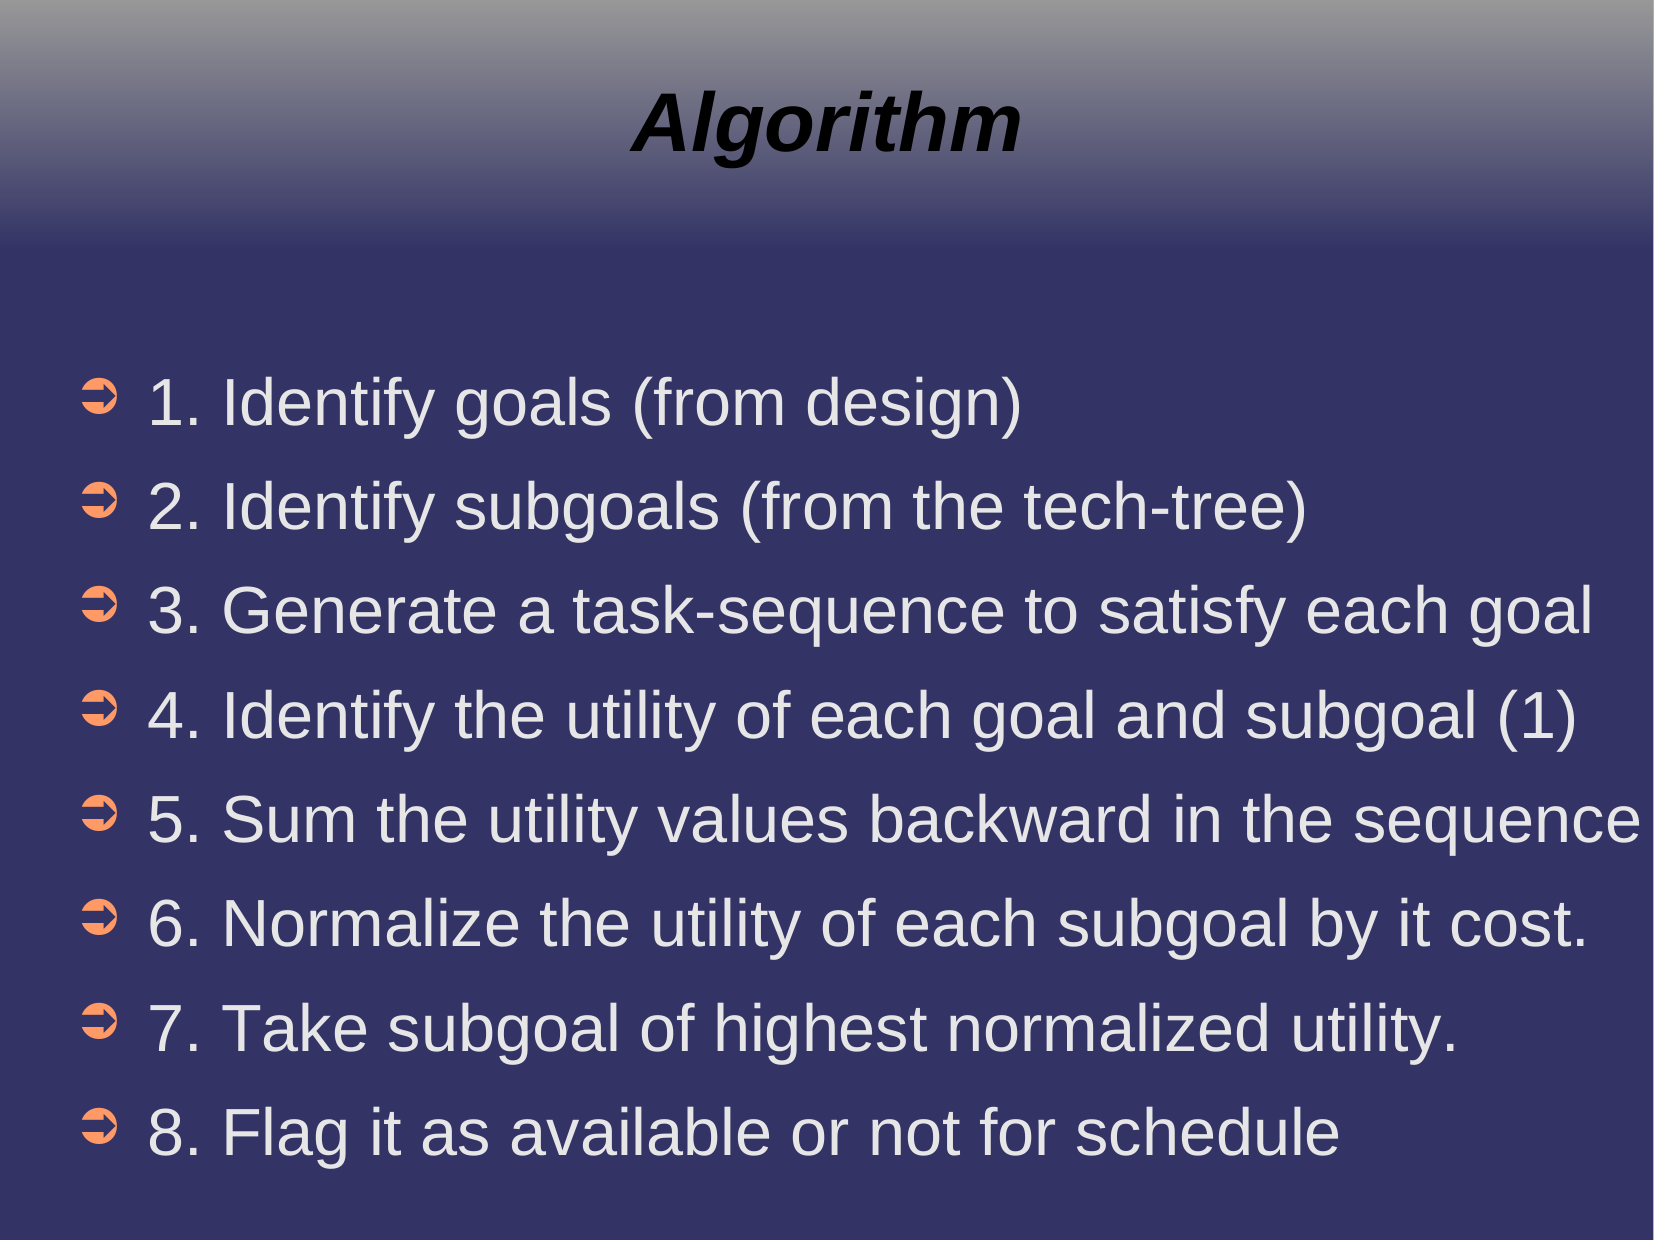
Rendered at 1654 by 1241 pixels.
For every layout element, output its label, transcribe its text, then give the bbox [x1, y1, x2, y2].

list 1. Identify goals (from design) 2. Identify subgoals (from the tech-tree) 3. Generate a task-sequence to satisfy each goal 4. Identify the utility of each goal and subgoal (1) 5. Sum the utility values backward in the sequence 6. Normalize the utility of each subgoal by it cost. 7. Take subgoal of highest normalized utility. 8. Flag it as available or not for schedule [64, 364, 1654, 1170]
title Algorithm [121, 19, 1534, 227]
